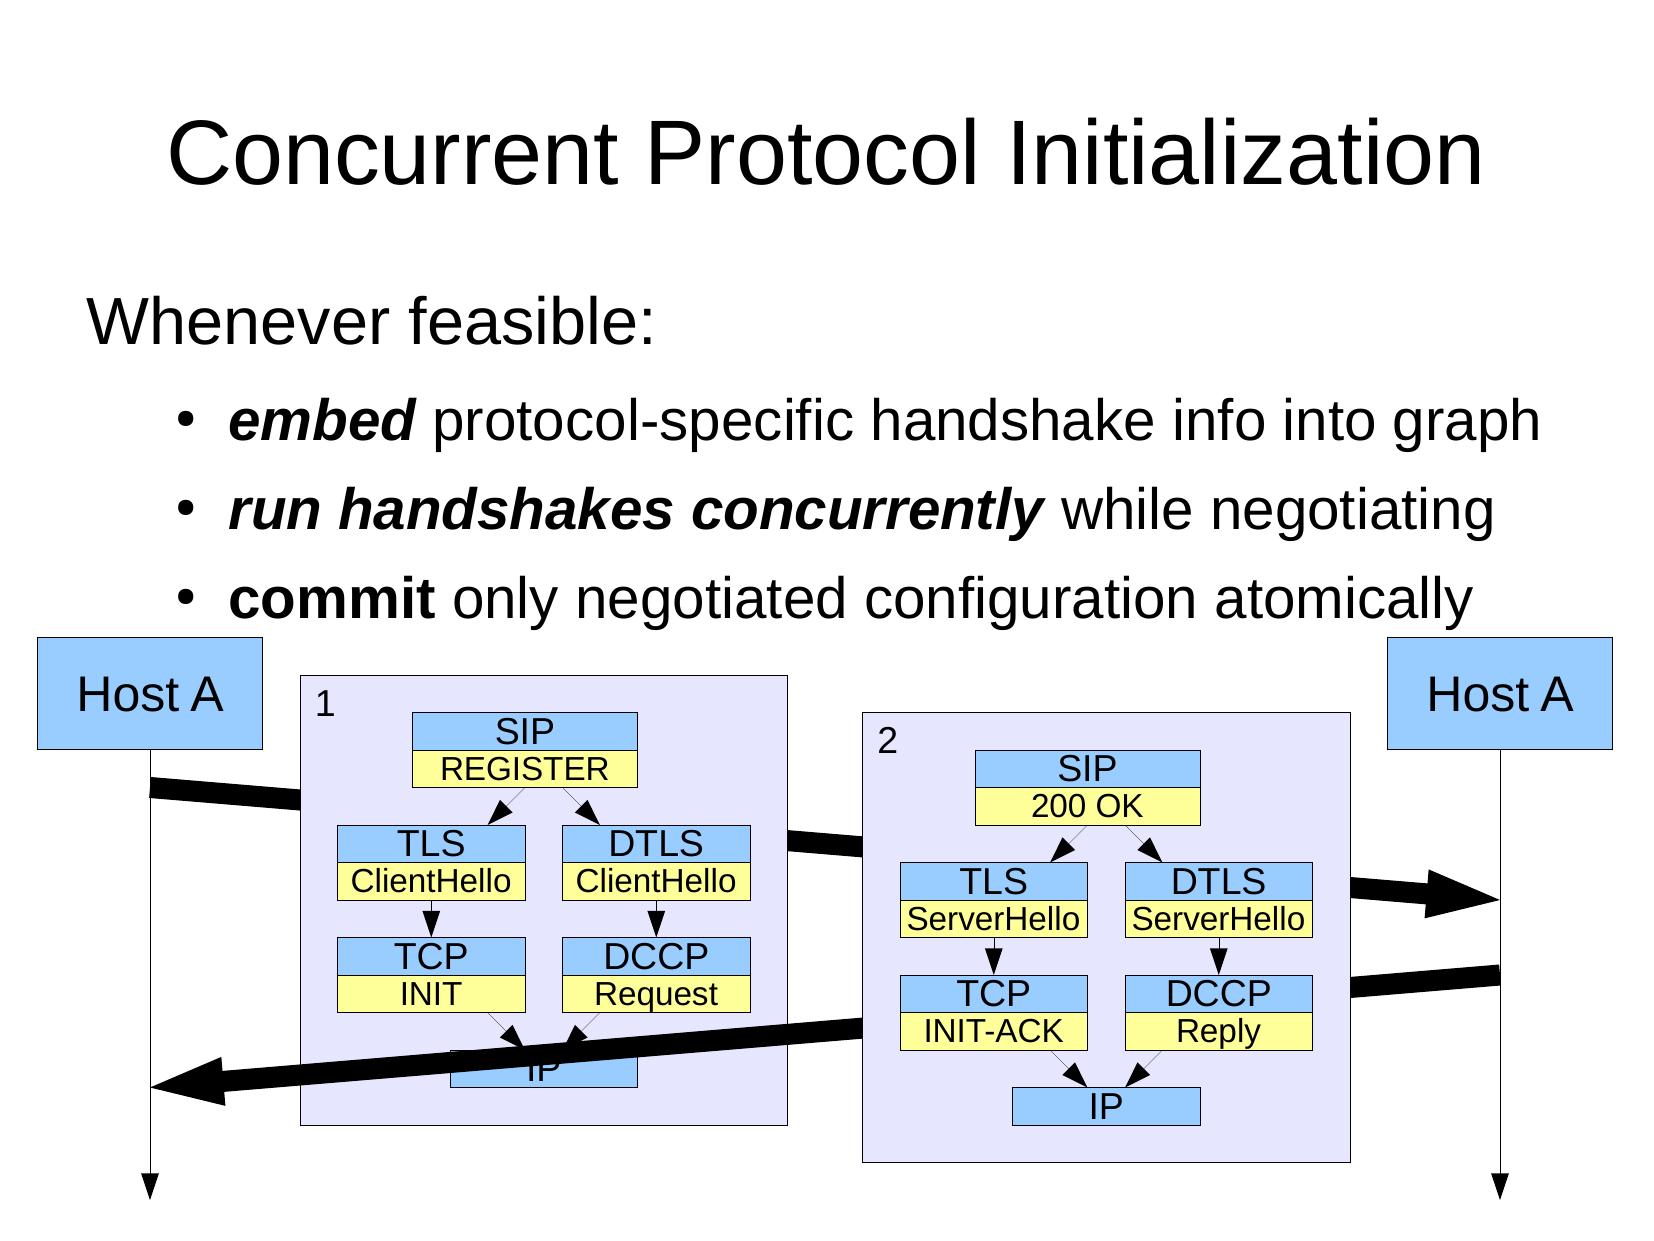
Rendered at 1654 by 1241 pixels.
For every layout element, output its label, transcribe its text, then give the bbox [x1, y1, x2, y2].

text_box [300, 675, 788, 1064]
text_box 2 [862, 712, 938, 770]
text_box TCP [900, 975, 1088, 1012]
text_box TCP [337, 937, 526, 975]
text_box Request [562, 975, 751, 1013]
text_box 1 [300, 675, 376, 732]
text_box ClientHello [562, 862, 751, 901]
text_box Host A [1387, 637, 1613, 750]
text_box REGISTER [412, 750, 638, 788]
text_box SIP [975, 750, 1201, 787]
text_box IP [1012, 1087, 1201, 1126]
text_box ClientHello [337, 862, 526, 901]
text_box Reply [1125, 1012, 1313, 1051]
text_box SIP [412, 712, 638, 750]
text_box DCCP [562, 937, 751, 975]
text_box ServerHello [900, 900, 1088, 938]
title Concurrent Protocol Initialization [82, 49, 1571, 257]
text_box TLS [900, 862, 1088, 900]
text_box IP [450, 1058, 638, 1088]
text_box DCCP [1125, 975, 1313, 1012]
text_box 200 OK [975, 787, 1201, 826]
text_box TLS [337, 825, 526, 862]
text_box Host A [37, 637, 263, 750]
text_box INIT [337, 975, 526, 1013]
text_box INIT-ACK [900, 1012, 1088, 1051]
text_box DTLS [562, 825, 751, 862]
text_box DTLS [1125, 862, 1313, 900]
text_box ServerHello [1125, 900, 1313, 938]
list Whenever feasible: embed protocol-specific handshake info into graph run handshakes concurrently while negotiating commit only negotiated configuration atomically [86, 283, 1576, 631]
text_box [300, 1045, 788, 1126]
text_box [432, 788, 656, 1045]
text_box [862, 712, 1351, 1163]
